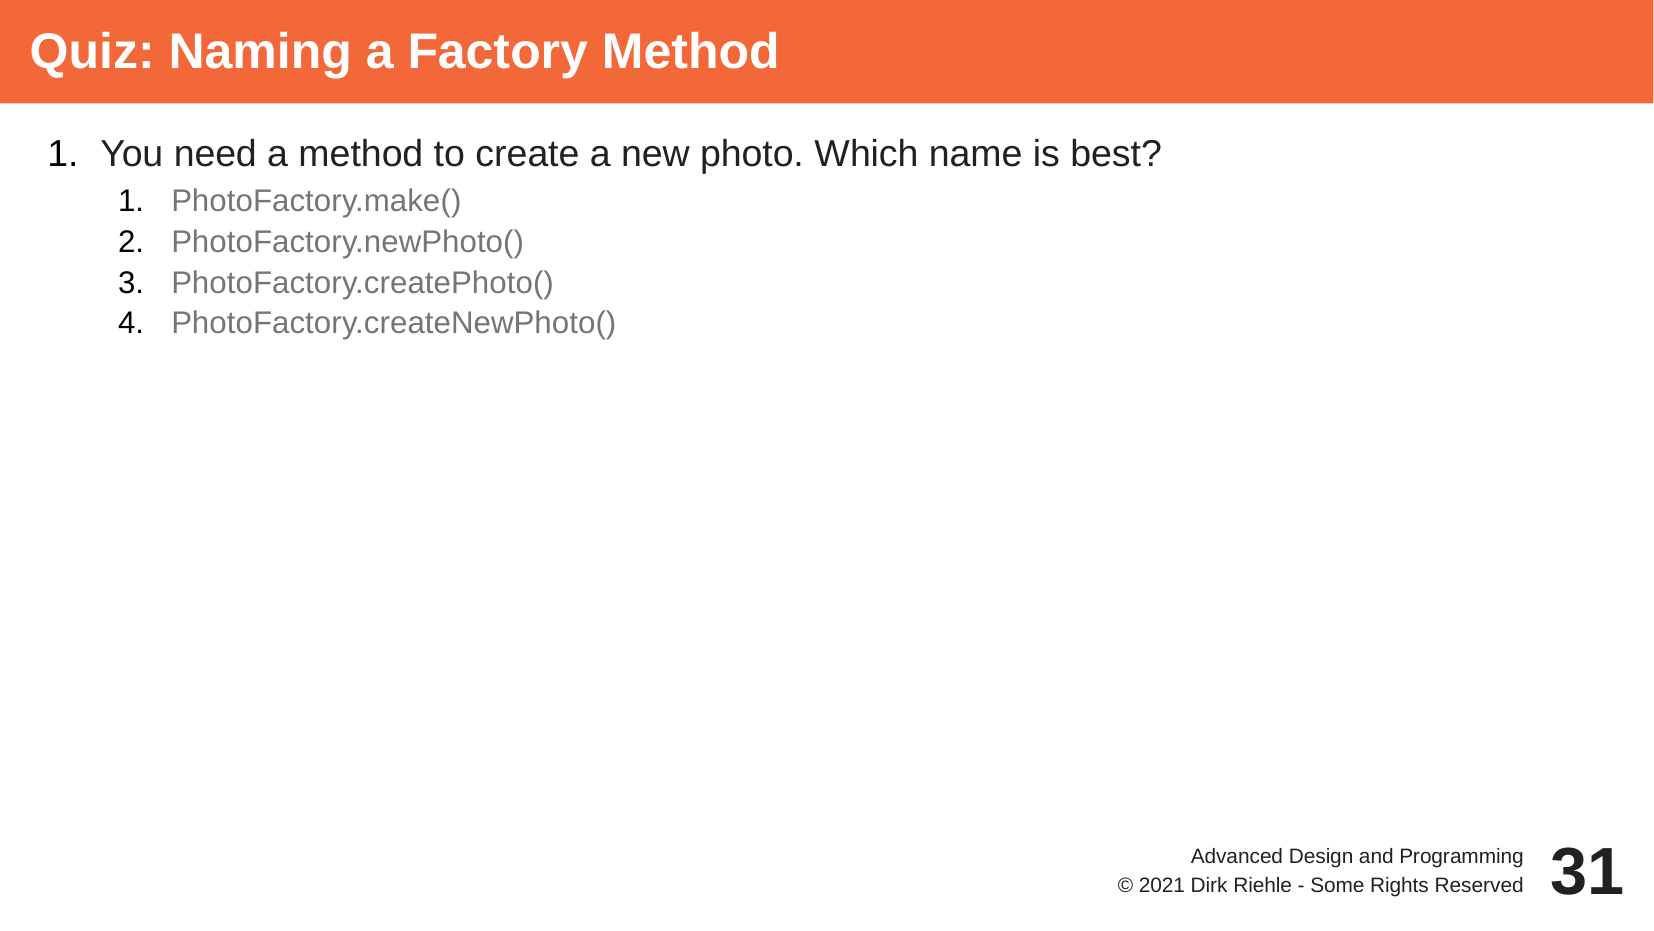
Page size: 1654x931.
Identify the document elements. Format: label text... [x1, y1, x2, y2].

title Quiz: Naming a Factory Method [0, 0, 1654, 104]
list You need a method to create a new photo. Which name is best? PhotoFactory.make() PhotoFactory.newPhoto() PhotoFactory.createPhoto() PhotoFactory.createNewPhoto() [29, 132, 1625, 813]
